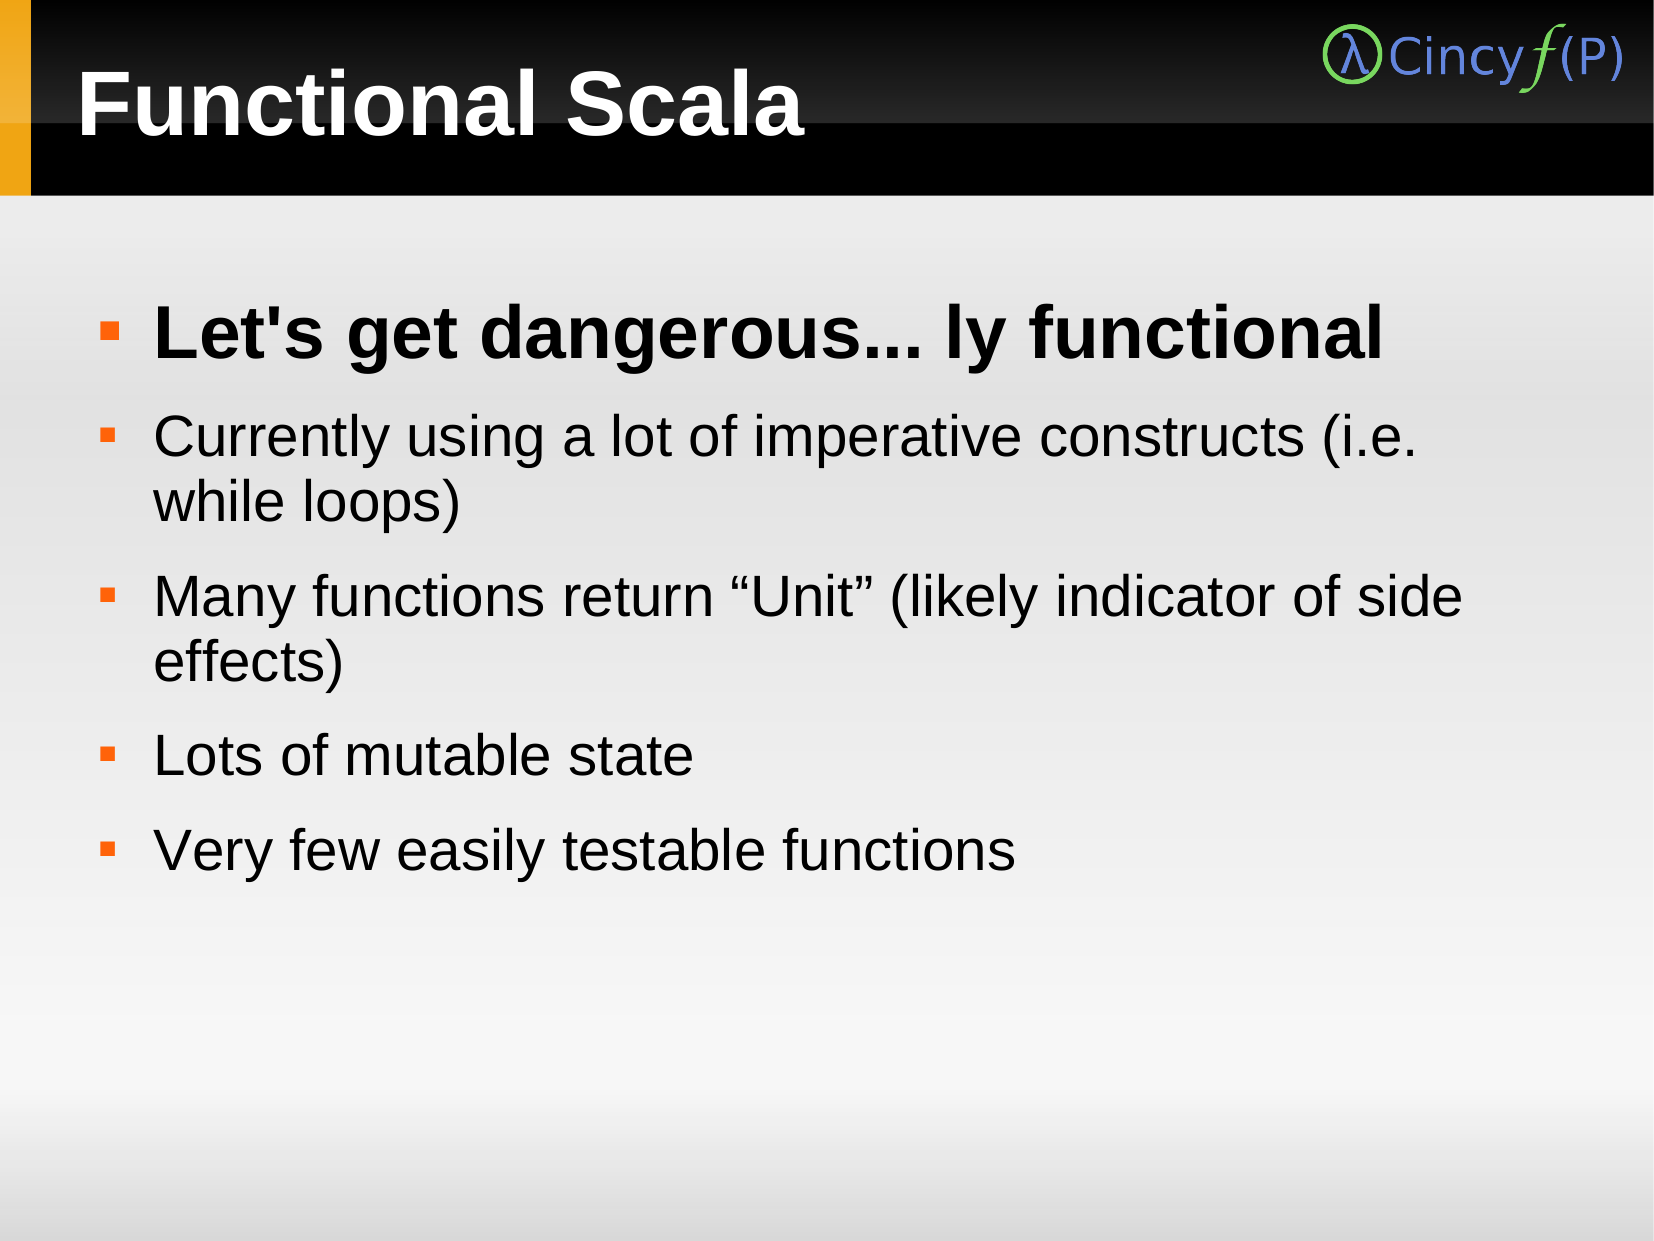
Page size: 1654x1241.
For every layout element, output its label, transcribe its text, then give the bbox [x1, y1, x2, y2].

list Let's get dangerous... ly functional Currently using a lot of imperative constructs (i.e. while loops) Many functions return “Unit” (likely indicator of side effects) Lots of mutable state Very few easily testable functions [82, 290, 1538, 1094]
title Functional Scala [76, 0, 1565, 208]
picture [0, 0, 1654, 1241]
